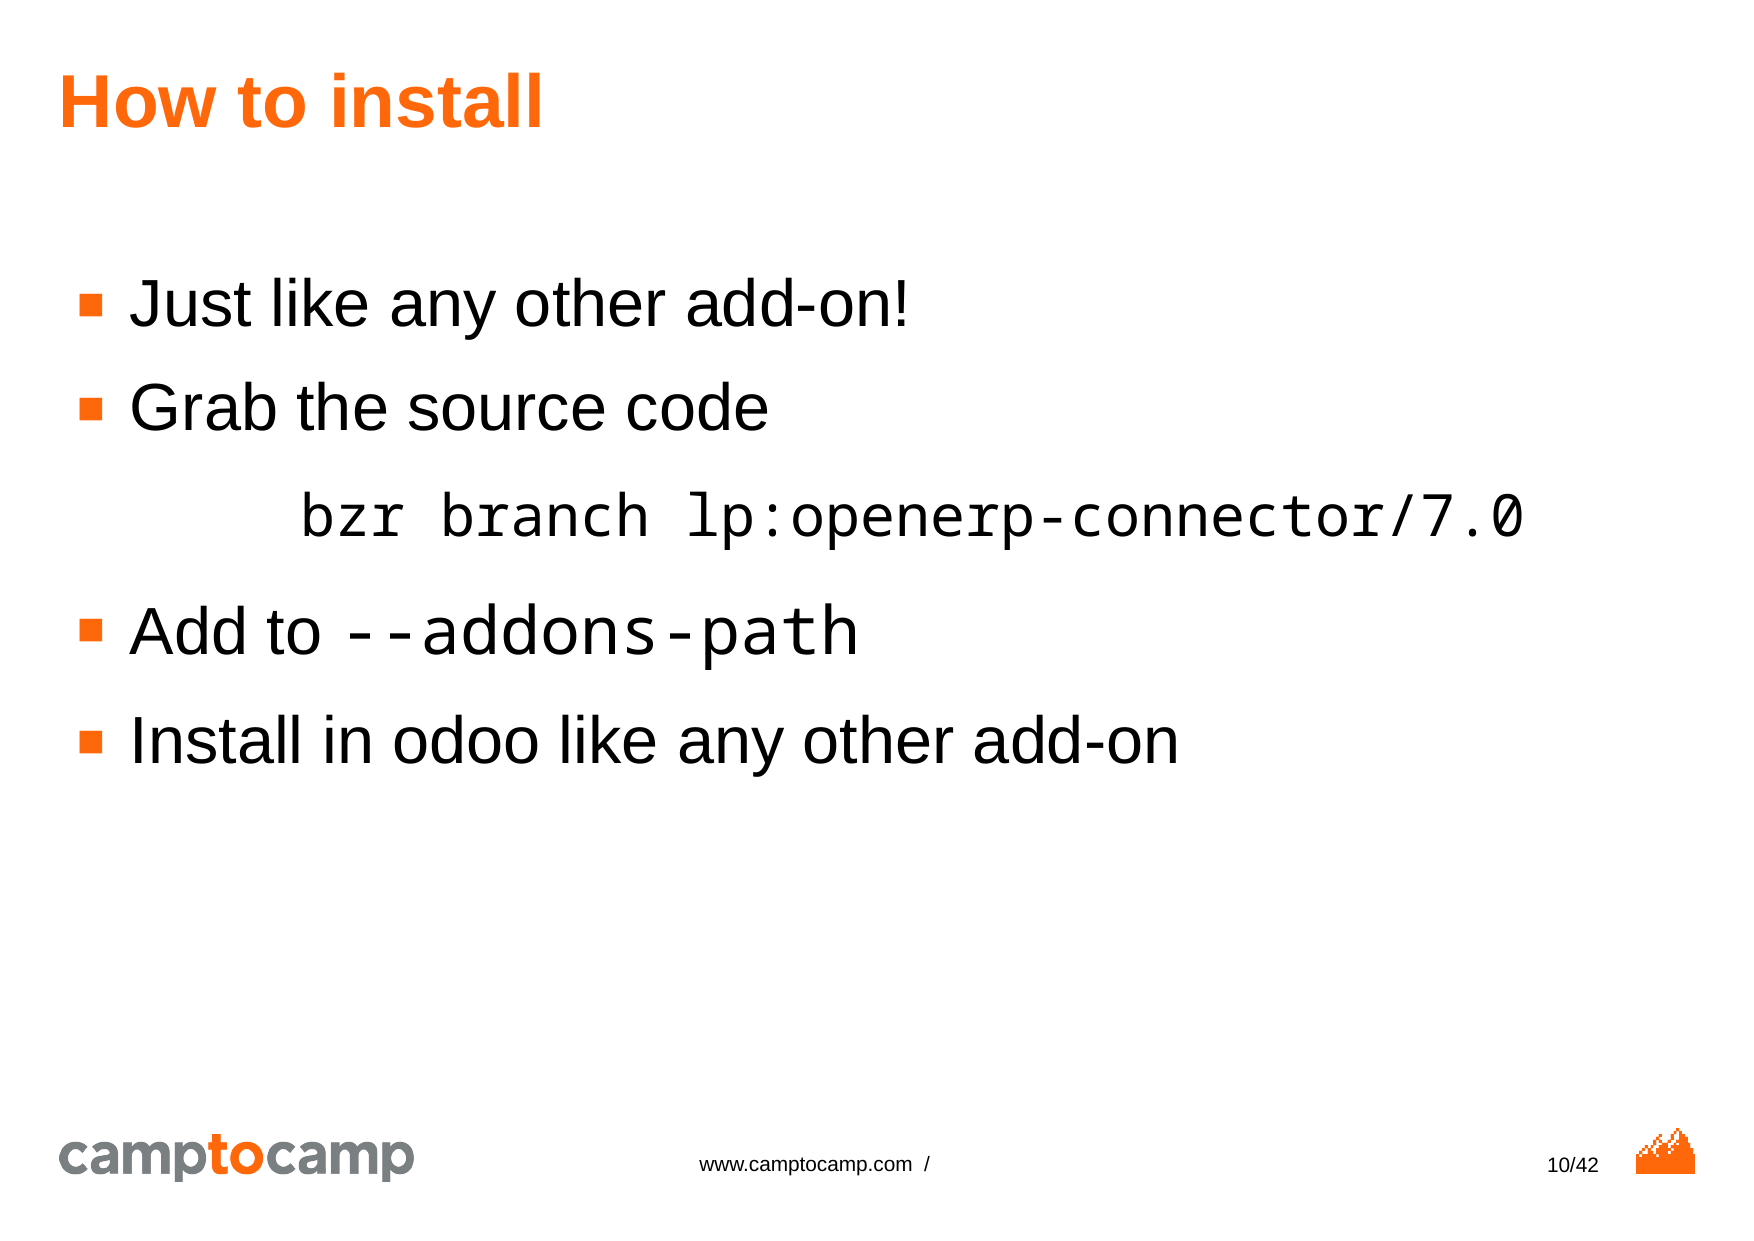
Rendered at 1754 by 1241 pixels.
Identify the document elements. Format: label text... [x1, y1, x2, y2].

picture [1636, 1128, 1695, 1174]
picture [59, 1134, 414, 1182]
list Just like any other add-on! Grab the source code bzr branch lp:openerp-connector/7.0 Add to --addons-path Install in odoo like any other add-on [59, 265, 1696, 917]
title How to install [59, 59, 1695, 247]
